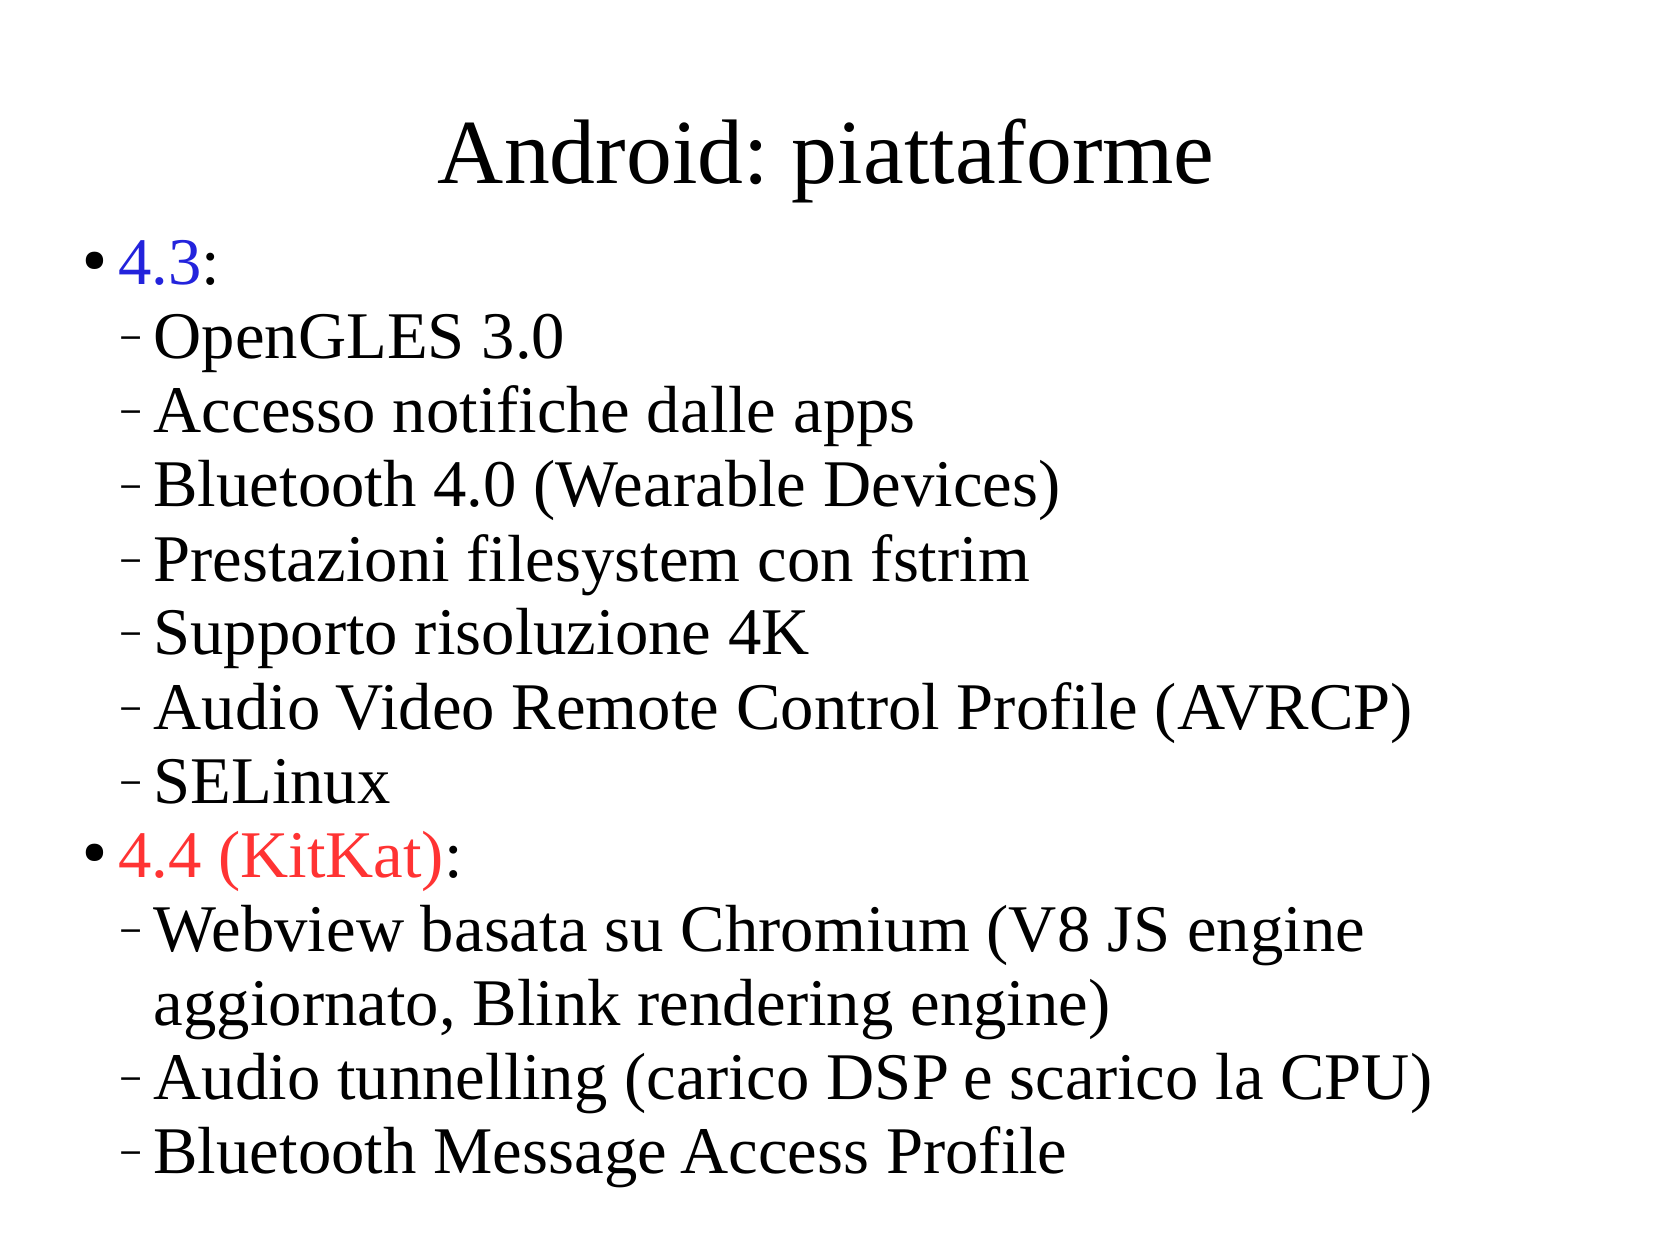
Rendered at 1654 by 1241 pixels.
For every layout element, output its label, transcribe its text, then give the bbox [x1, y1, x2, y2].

subtitle 4.3: OpenGLES 3.0 Accesso notifiche dalle apps Bluetooth 4.0 (Wearable Devices) Prestazioni filesystem con fstrim Supporto risoluzione 4K Audio Video Remote Control Profile (AVRCP) SELinux 4.4 (KitKat): Webview basata su Chromium (V8 JS engine aggiornato, Blink rendering engine) Audio tunnelling (carico DSP e scarico la CPU) Bluetooth Message Access Profile [82, 225, 1571, 1188]
title Android: piattaforme [82, 49, 1571, 225]
